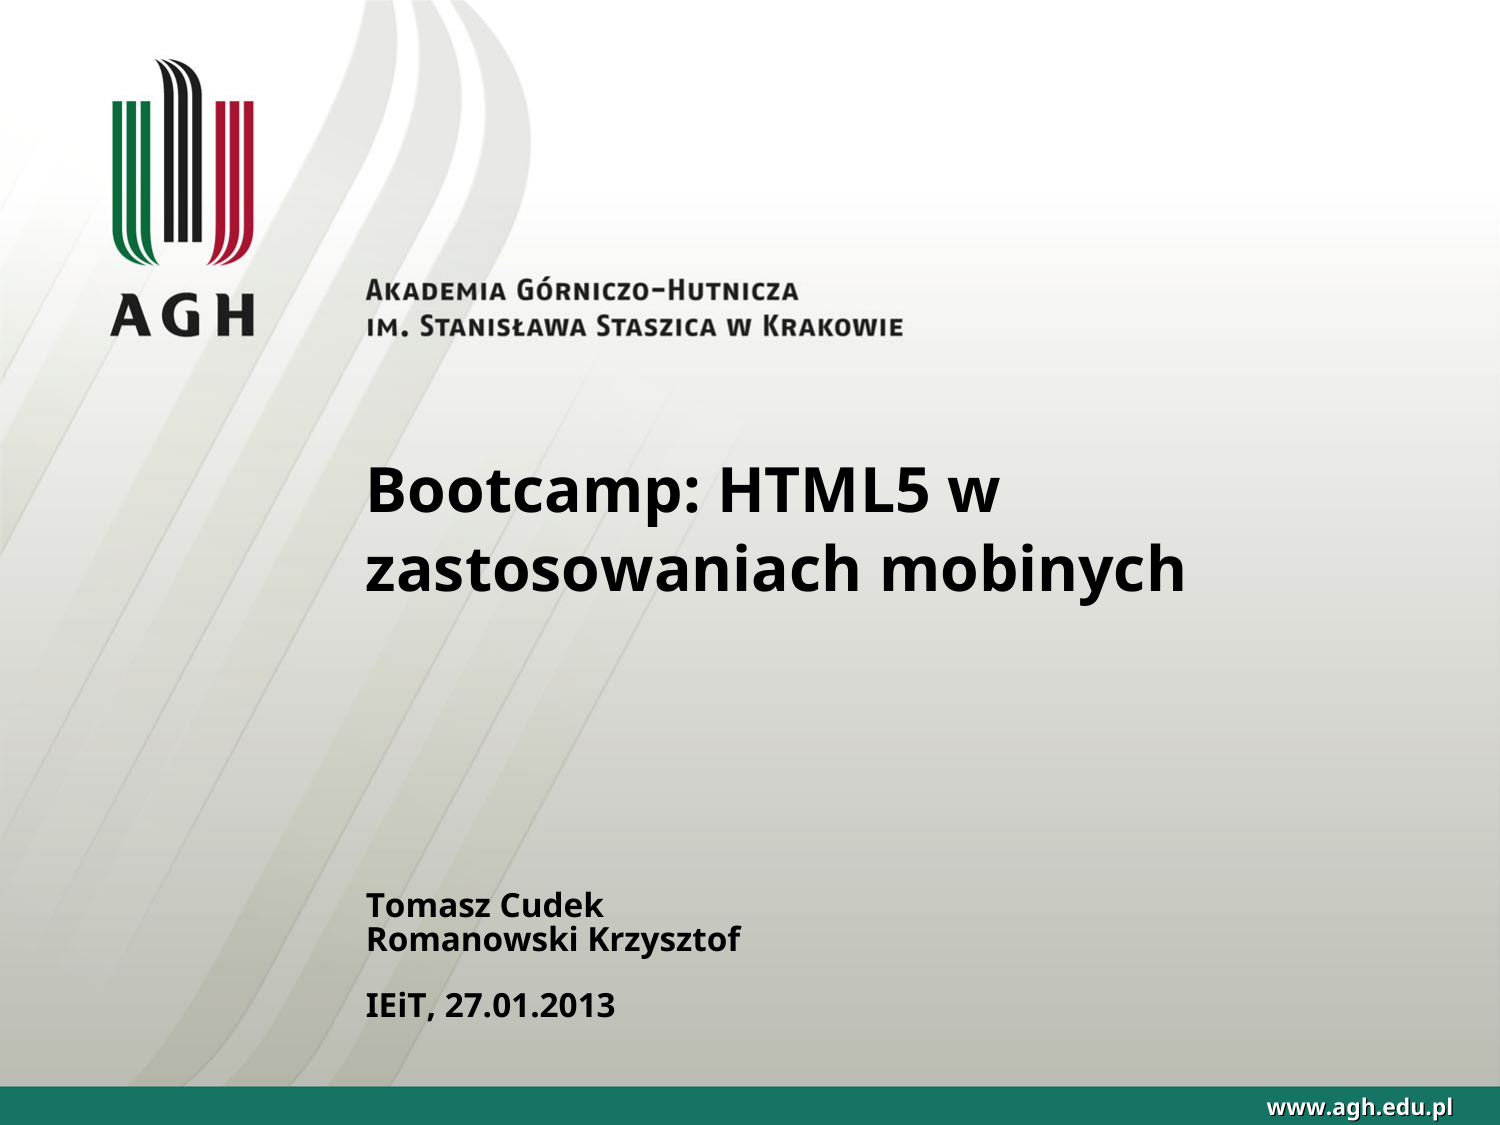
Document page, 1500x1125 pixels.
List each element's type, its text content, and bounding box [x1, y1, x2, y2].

title Bootcamp: HTML5 w zastosowaniach mobinych [365, 445, 1376, 693]
picture [0, 0, 1500, 1125]
text_box Tomasz Cudek Romanowski Krzysztof IEiT, 27.01.2013 [365, 891, 1376, 1030]
text_box www.agh.edu.pl [1251, 1084, 1500, 1125]
